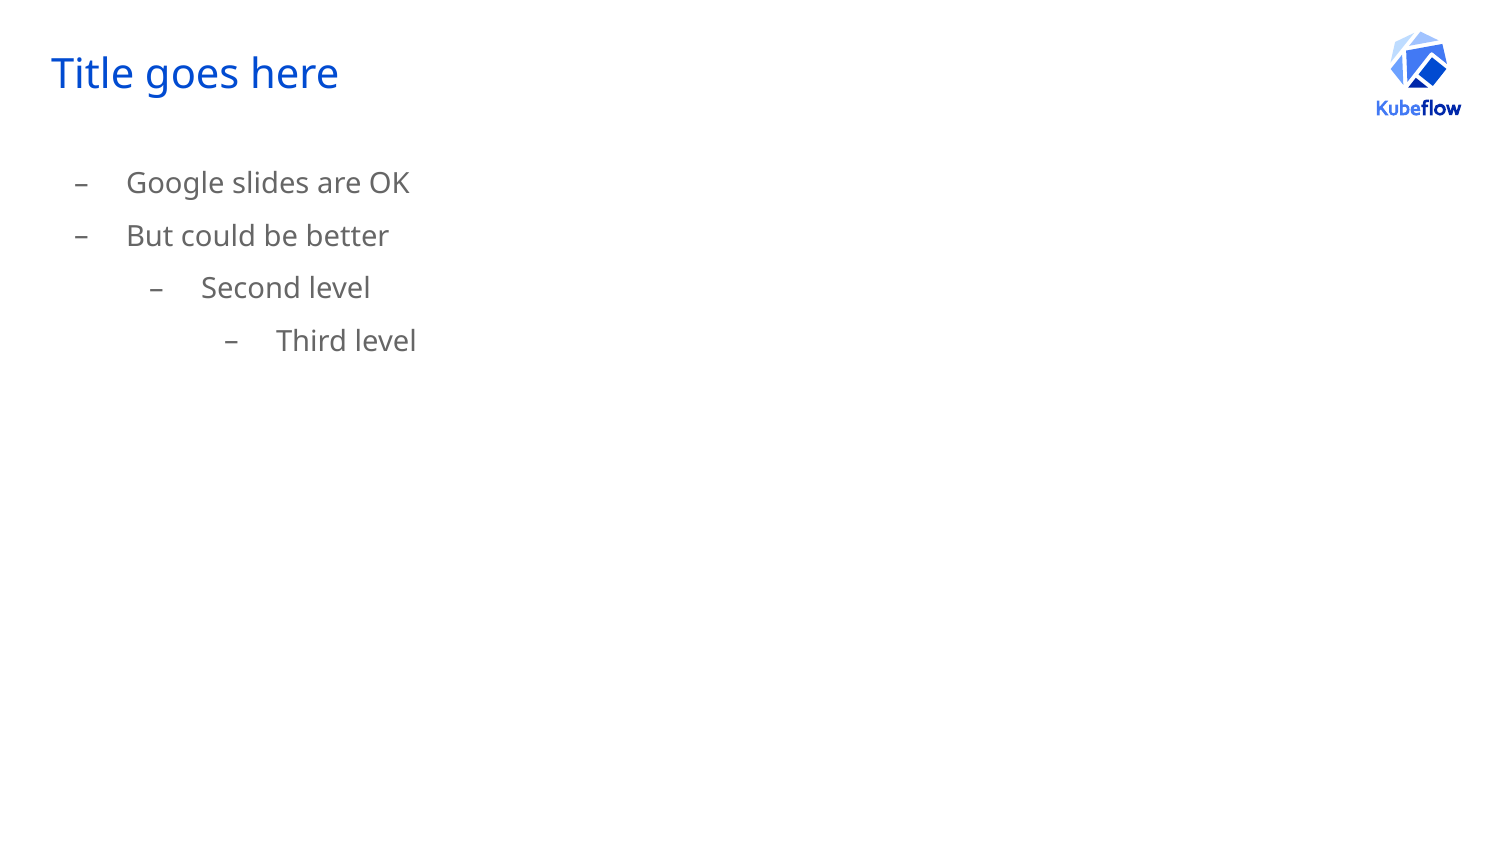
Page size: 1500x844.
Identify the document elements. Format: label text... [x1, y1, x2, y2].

list Google slides are OK But could be better Second level Third level [51, 147, 1449, 622]
title Title goes here [51, 47, 1449, 147]
